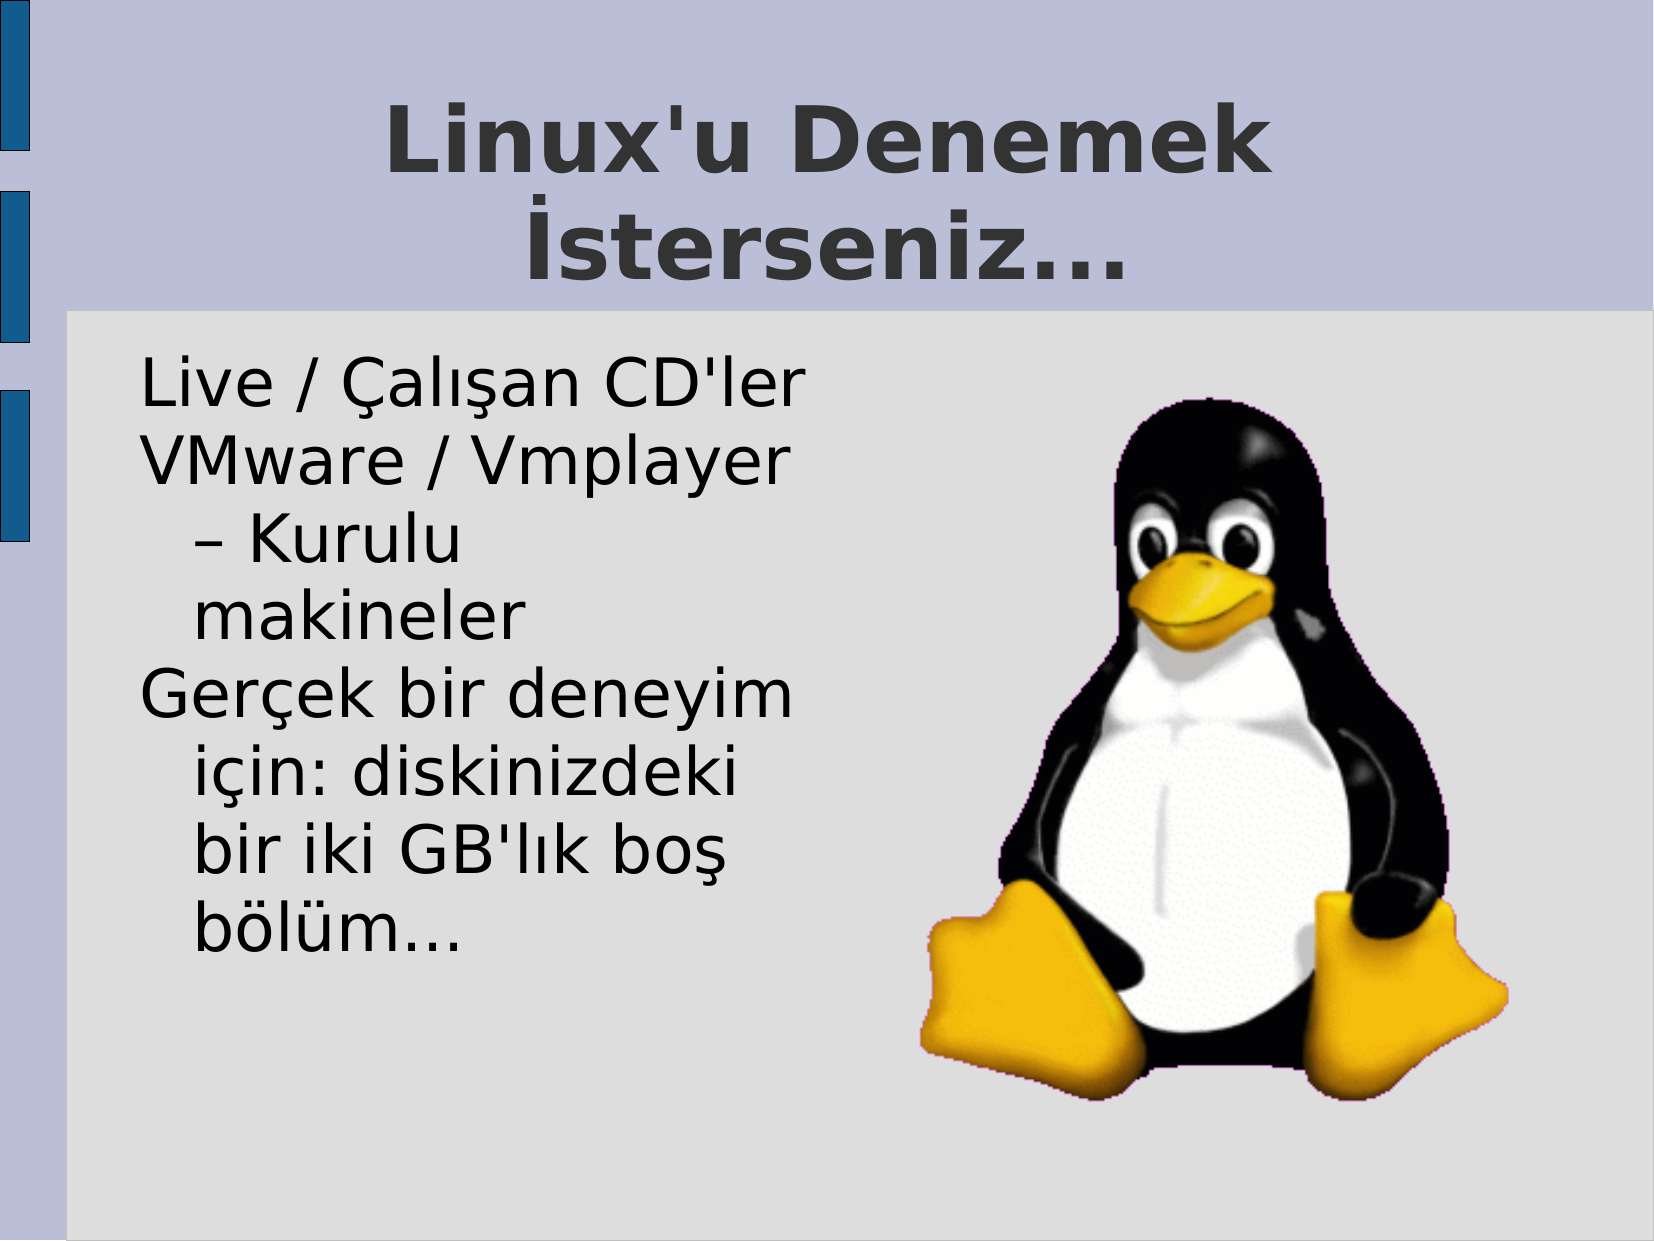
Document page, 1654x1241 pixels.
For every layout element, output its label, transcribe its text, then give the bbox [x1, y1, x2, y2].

list Live / Çalışan CD'ler VMware / Vmplayer – Kurulu makineler Gerçek bir deneyim için: diskinizdeki bir iki GB'lık boş bölüm... [121, 344, 811, 1127]
title Linux'u Denemek İsterseniz... [121, 87, 1534, 302]
picture [862, 313, 1634, 1163]
